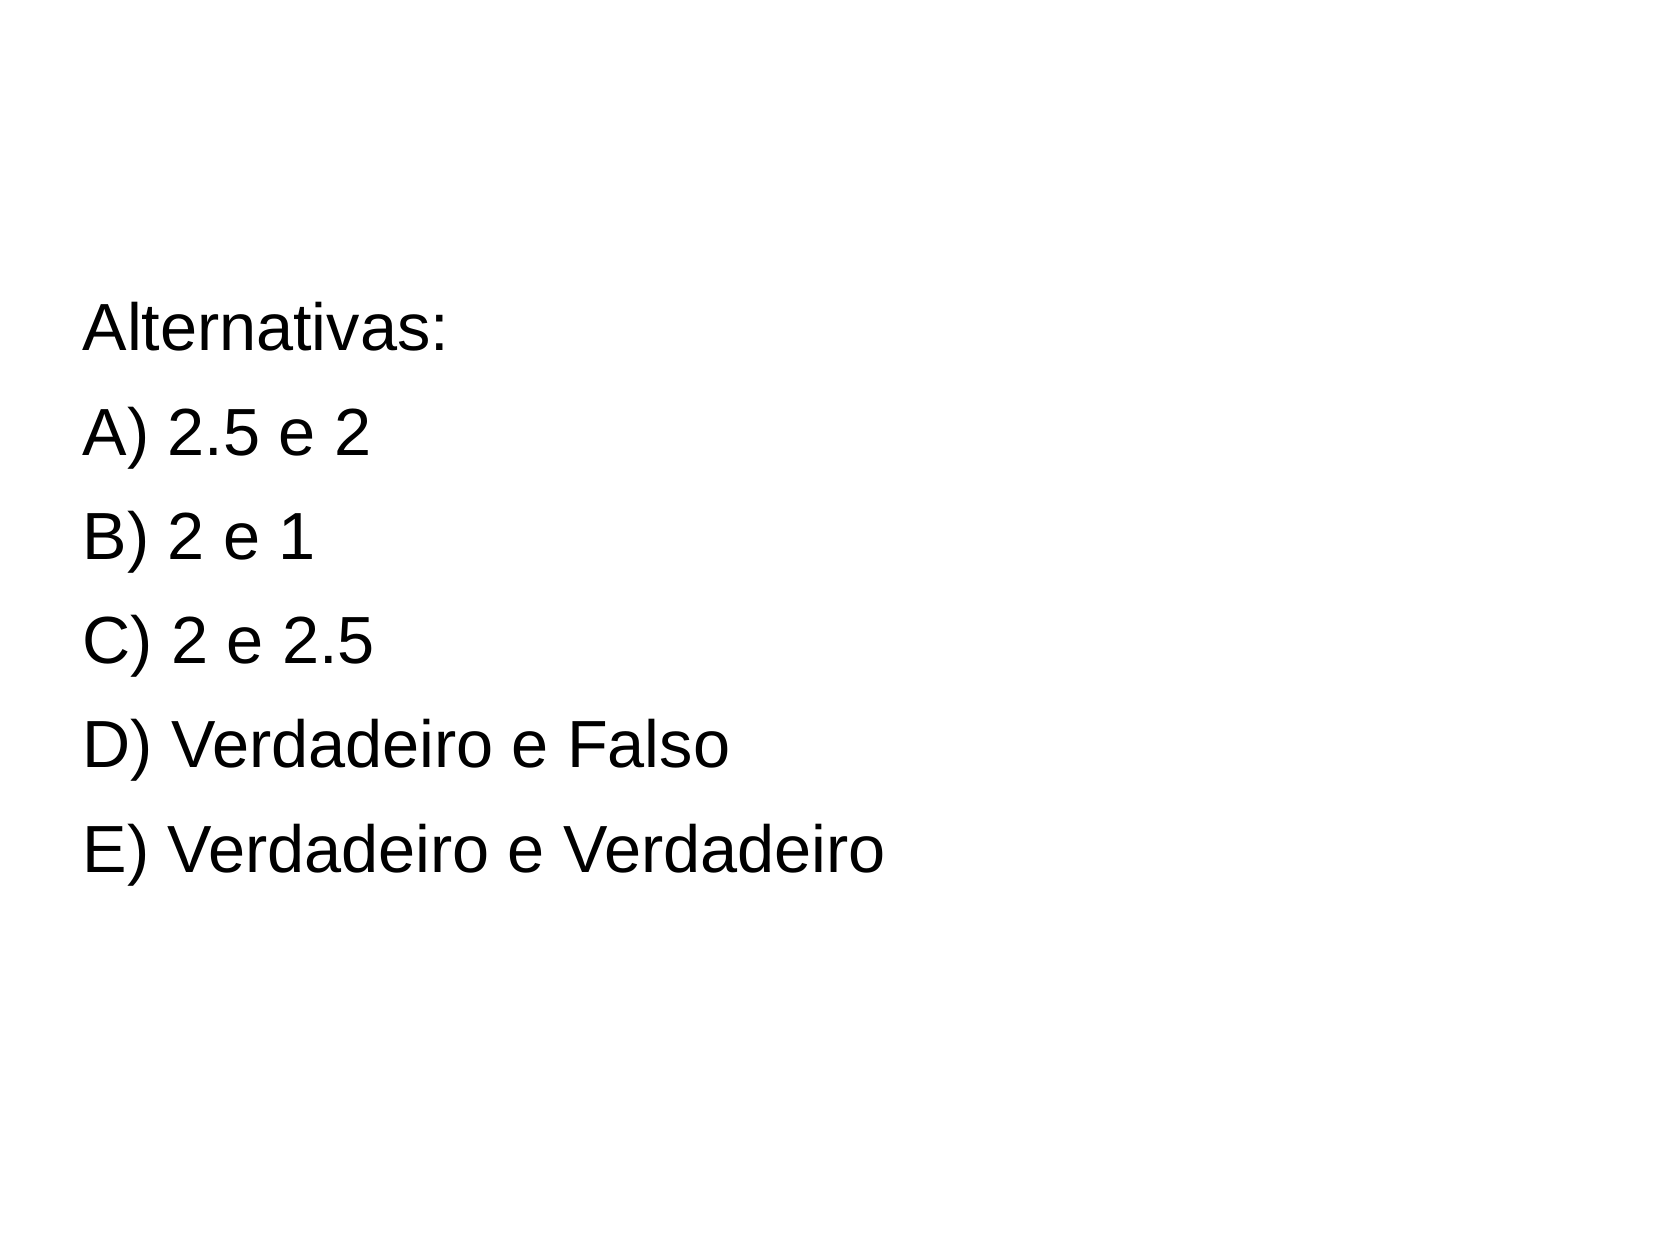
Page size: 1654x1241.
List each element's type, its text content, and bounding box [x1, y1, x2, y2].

list Alternativas: A) 2.5 e 2 B) 2 e 1 C) 2 e 2.5 D) Verdadeiro e Falso E) Verdadeiro e Verdadeiro [82, 290, 1571, 1109]
